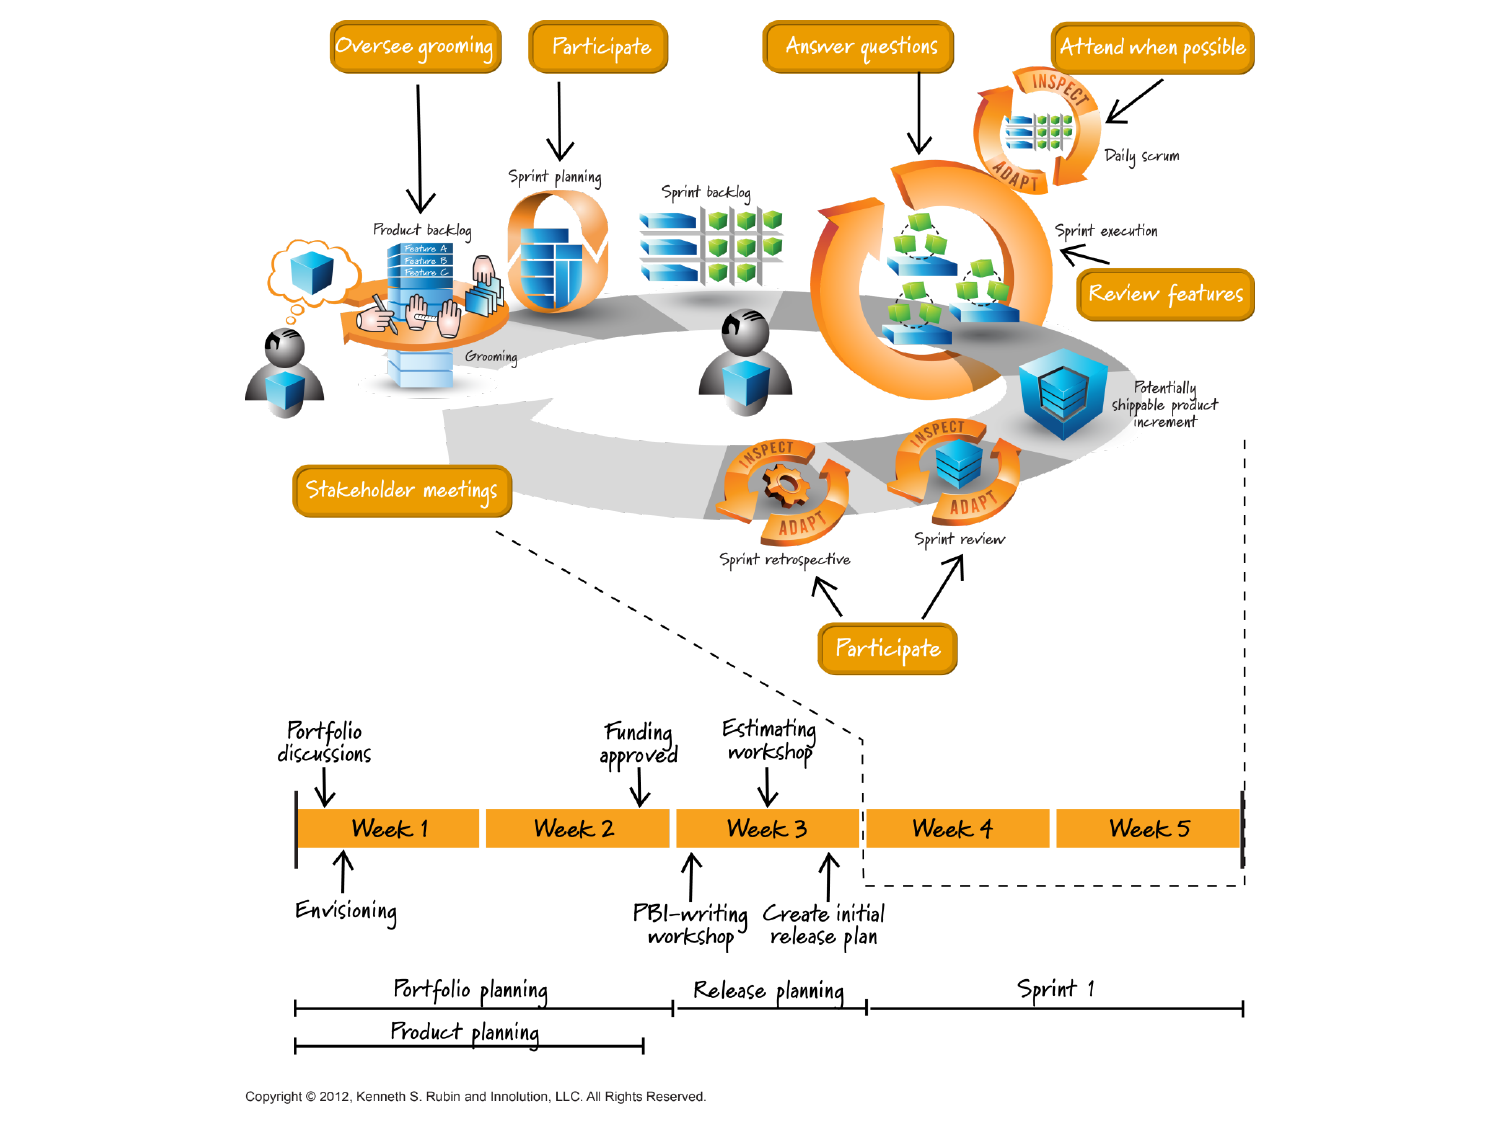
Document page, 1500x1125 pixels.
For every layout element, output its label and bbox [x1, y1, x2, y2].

picture [245, 20, 1255, 1105]
